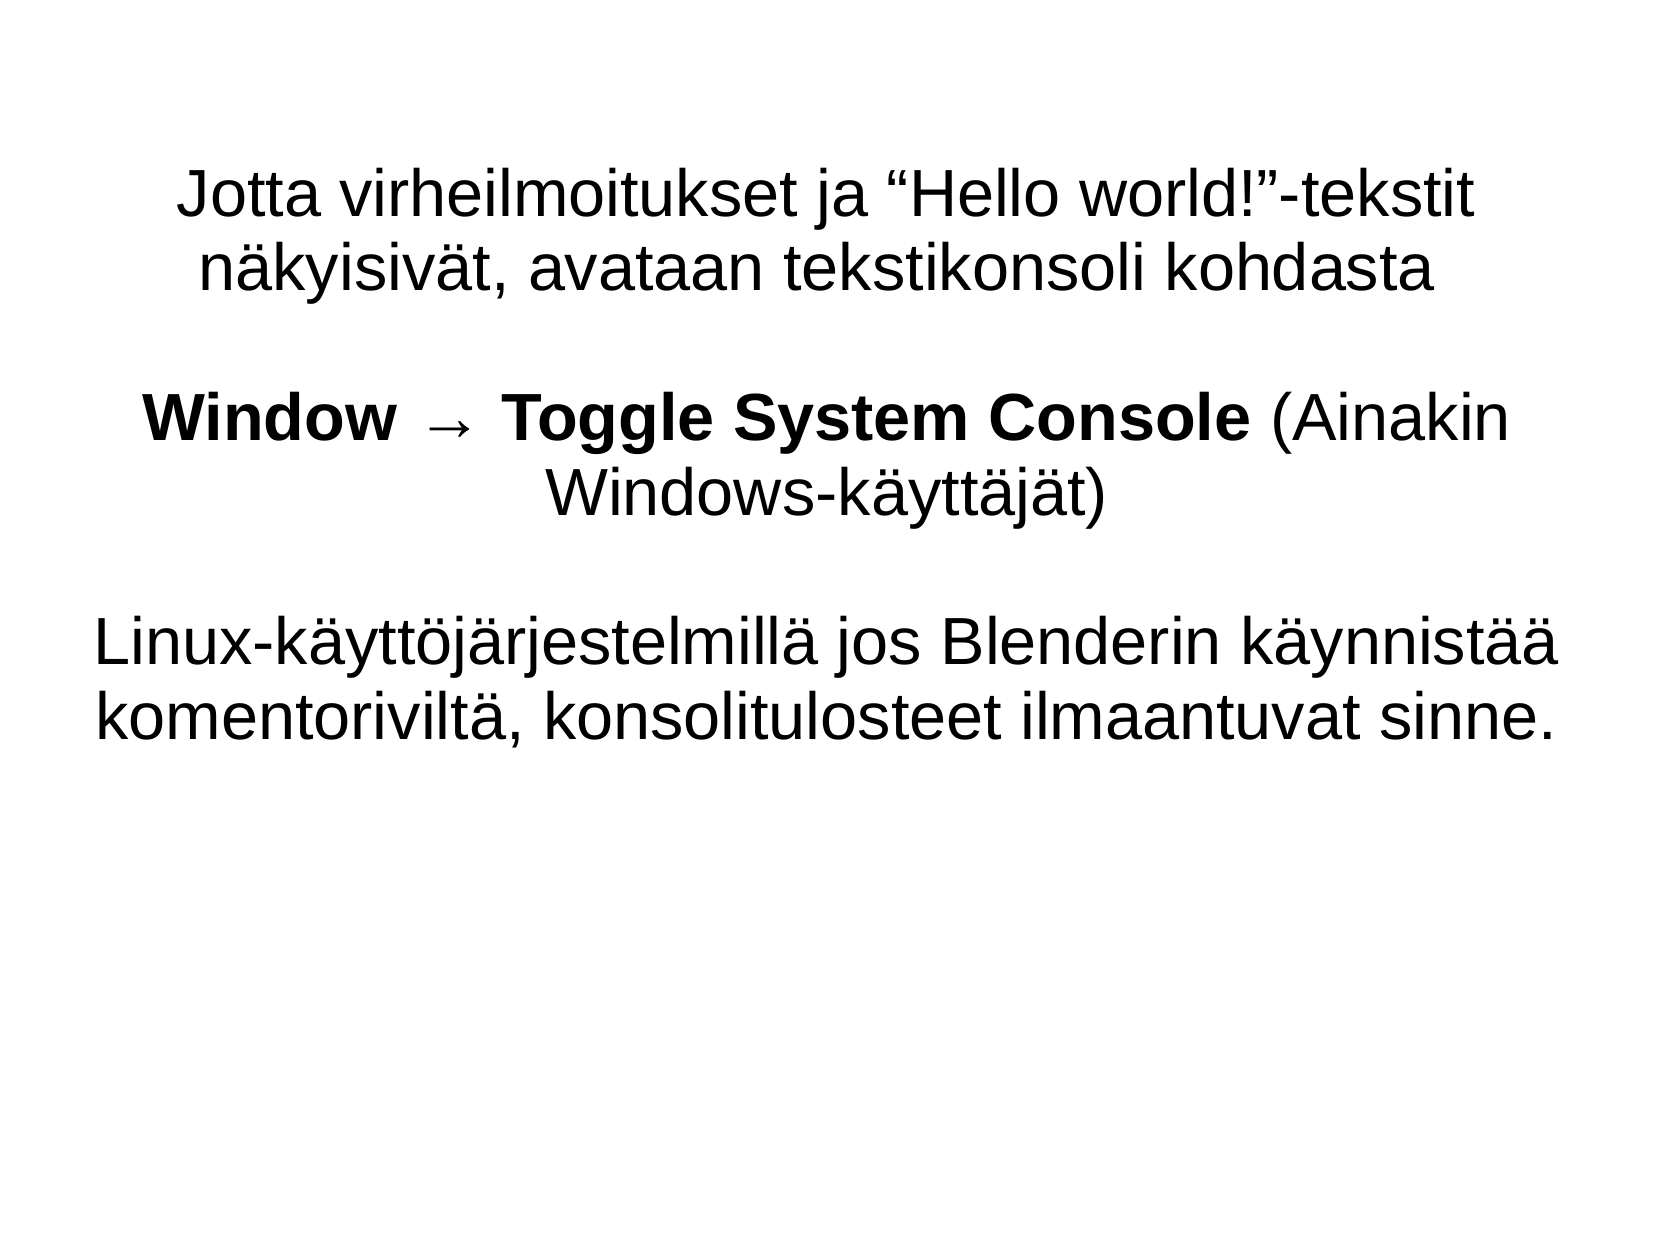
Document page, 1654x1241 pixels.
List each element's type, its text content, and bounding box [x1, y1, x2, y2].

subtitle Jotta virheilmoitukset ja “Hello world!”-tekstit näkyisivät, avataan tekstikonsoli kohdasta Window → Toggle System Console (Ainakin Windows-käyttäjät) Linux-käyttöjärjestelmillä jos Blenderin käynnistää komentoriviltä, konsolitulosteet ilmaantuvat sinne. [82, 49, 1571, 1010]
